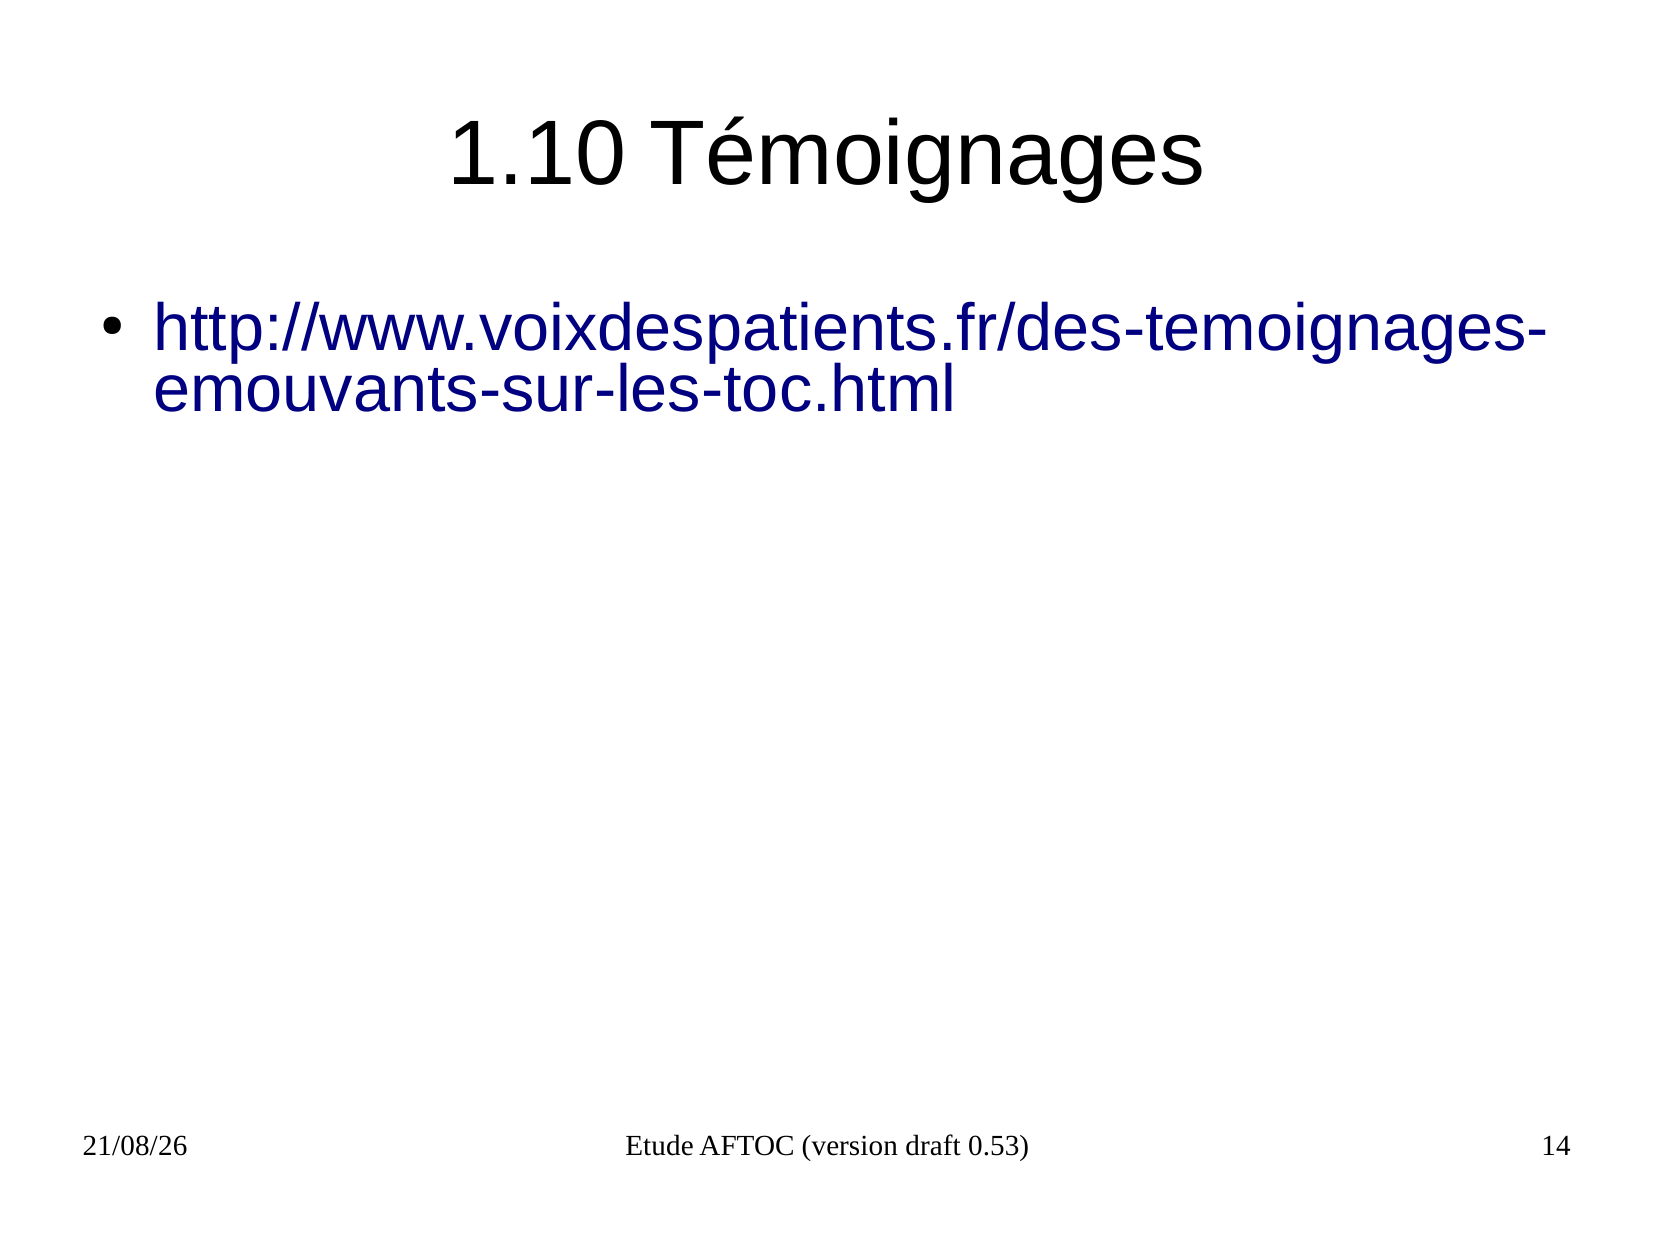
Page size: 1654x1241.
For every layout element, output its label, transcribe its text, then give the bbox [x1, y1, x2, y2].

title 1.10 Témoignages [82, 49, 1571, 257]
list http://www.voixdespatients.fr/des-temoignages-emouvants-sur-les-toc.html [82, 290, 1571, 1010]
